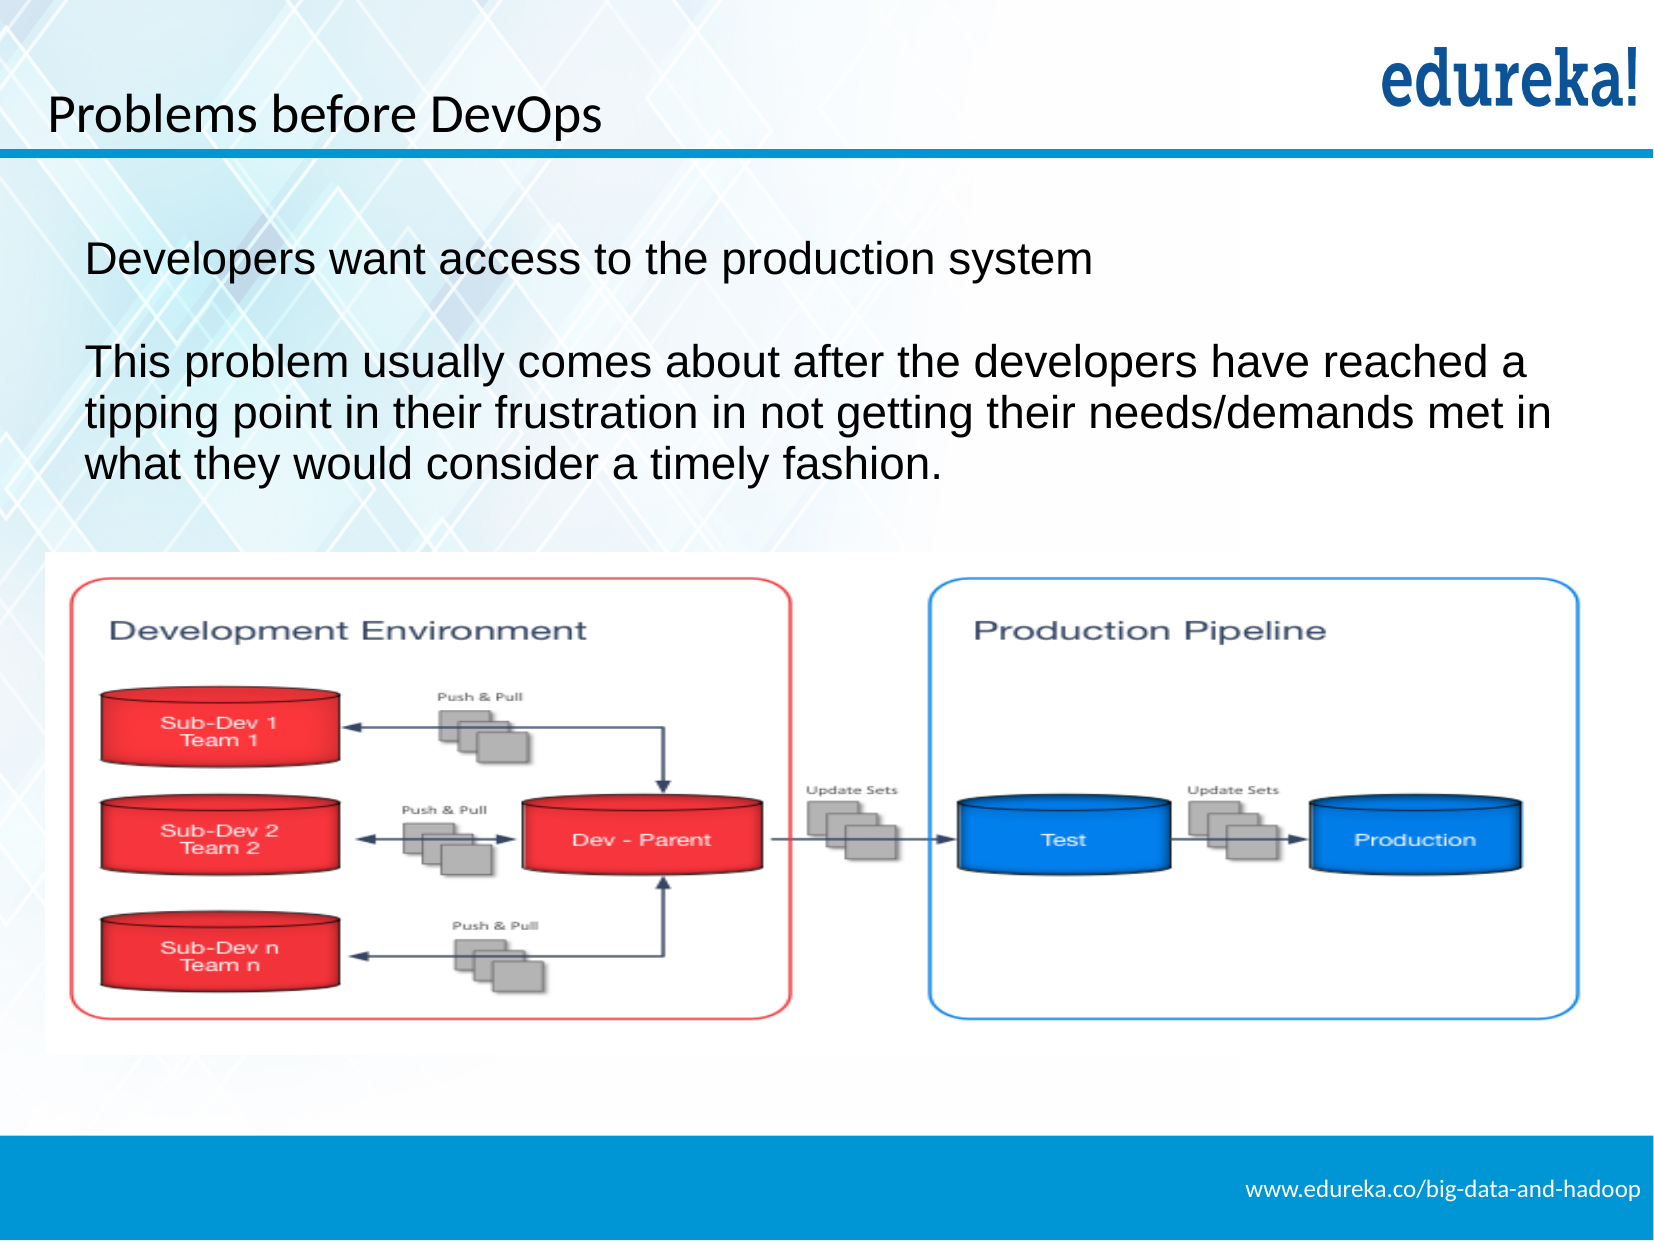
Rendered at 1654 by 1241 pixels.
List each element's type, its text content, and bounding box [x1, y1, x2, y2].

text_box Developers want access to the production system This problem usually comes about after the developers have reached a tipping point in their frustration in not getting their needs/demands met in what they would consider a timely fashion. [69, 225, 1582, 497]
picture [0, 159, 1620, 1135]
picture [1536, 47, 1636, 107]
title Problems before DevOps [47, 14, 1536, 222]
picture [0, 0, 1240, 148]
